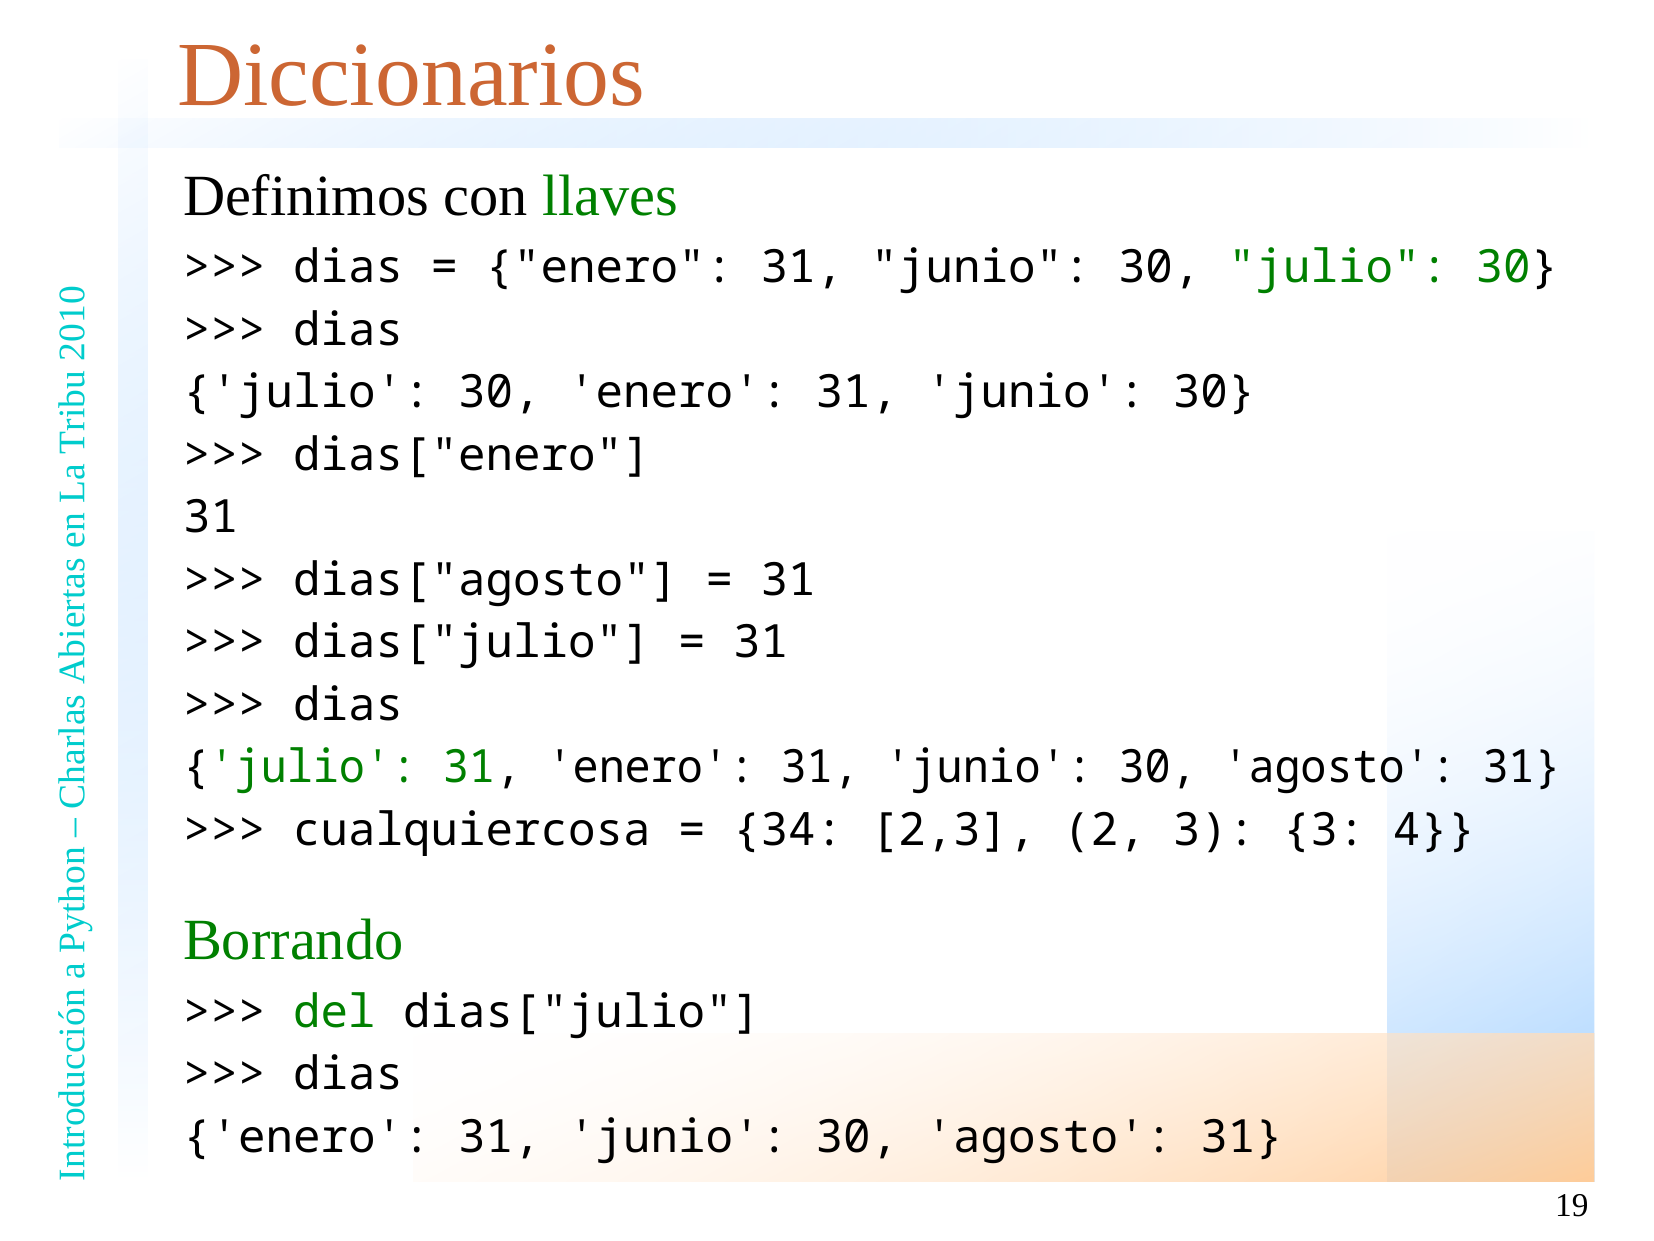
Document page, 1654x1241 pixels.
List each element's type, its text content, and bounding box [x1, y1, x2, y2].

text_box Definimos con llaves >>> dias = {"enero": 31, "junio": 30, "julio": 30} >>> dias {'julio': 30, 'enero': 31, 'junio': 30} >>> dias["enero"] 31 >>> dias["agosto"] = 31 >>> dias["julio"] = 31 >>> dias {'julio': 31, 'enero': 31, 'junio': 30, 'agosto': 31} >>> cualquiercosa = {34: [2,3], (2, 3): {3: 4}} Borrando >>> del dias["julio"] >>> dias {'enero': 31, 'junio': 30, 'agosto': 31} [147, 147, 1595, 1182]
title Diccionarios [177, 0, 1595, 147]
